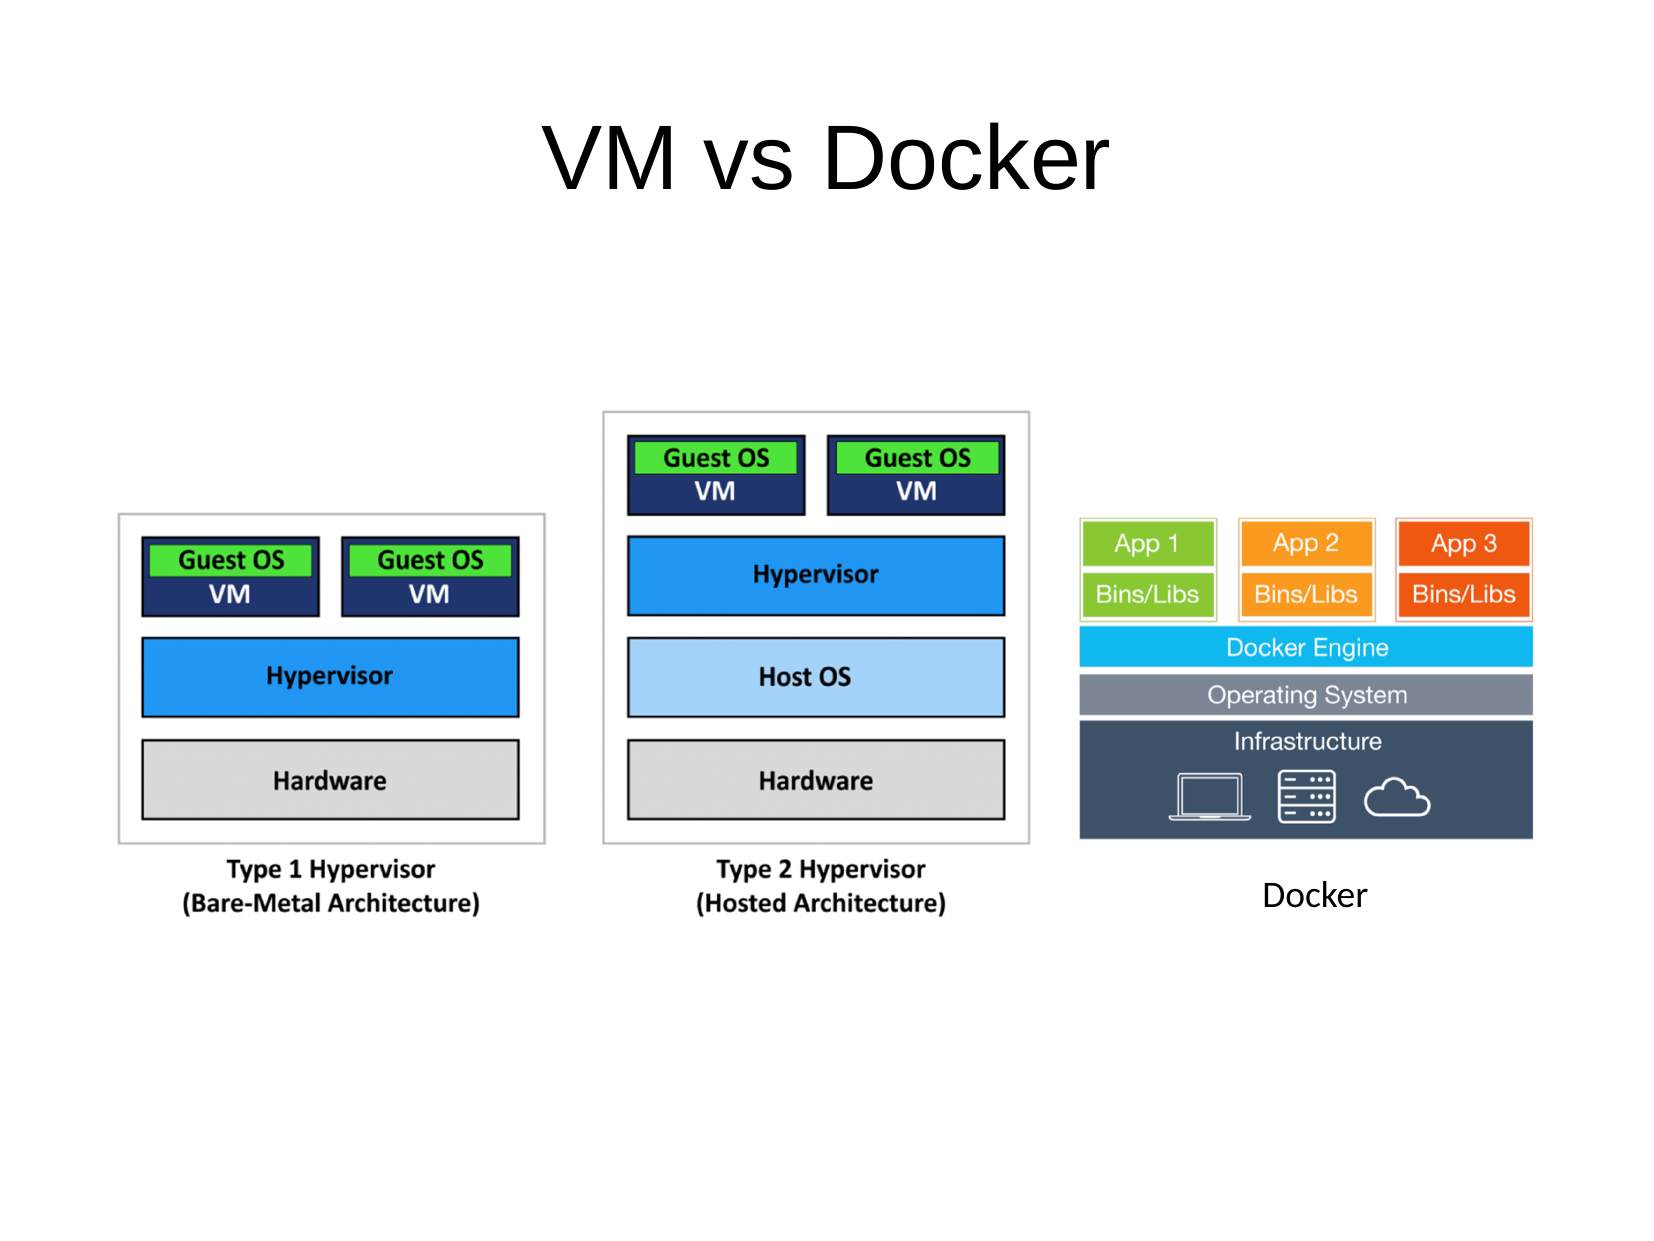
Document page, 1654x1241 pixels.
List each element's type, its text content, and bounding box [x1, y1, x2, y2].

text_box Docker [1247, 862, 1434, 924]
picture [82, 382, 1571, 943]
title VM vs Docker [82, 49, 1571, 257]
